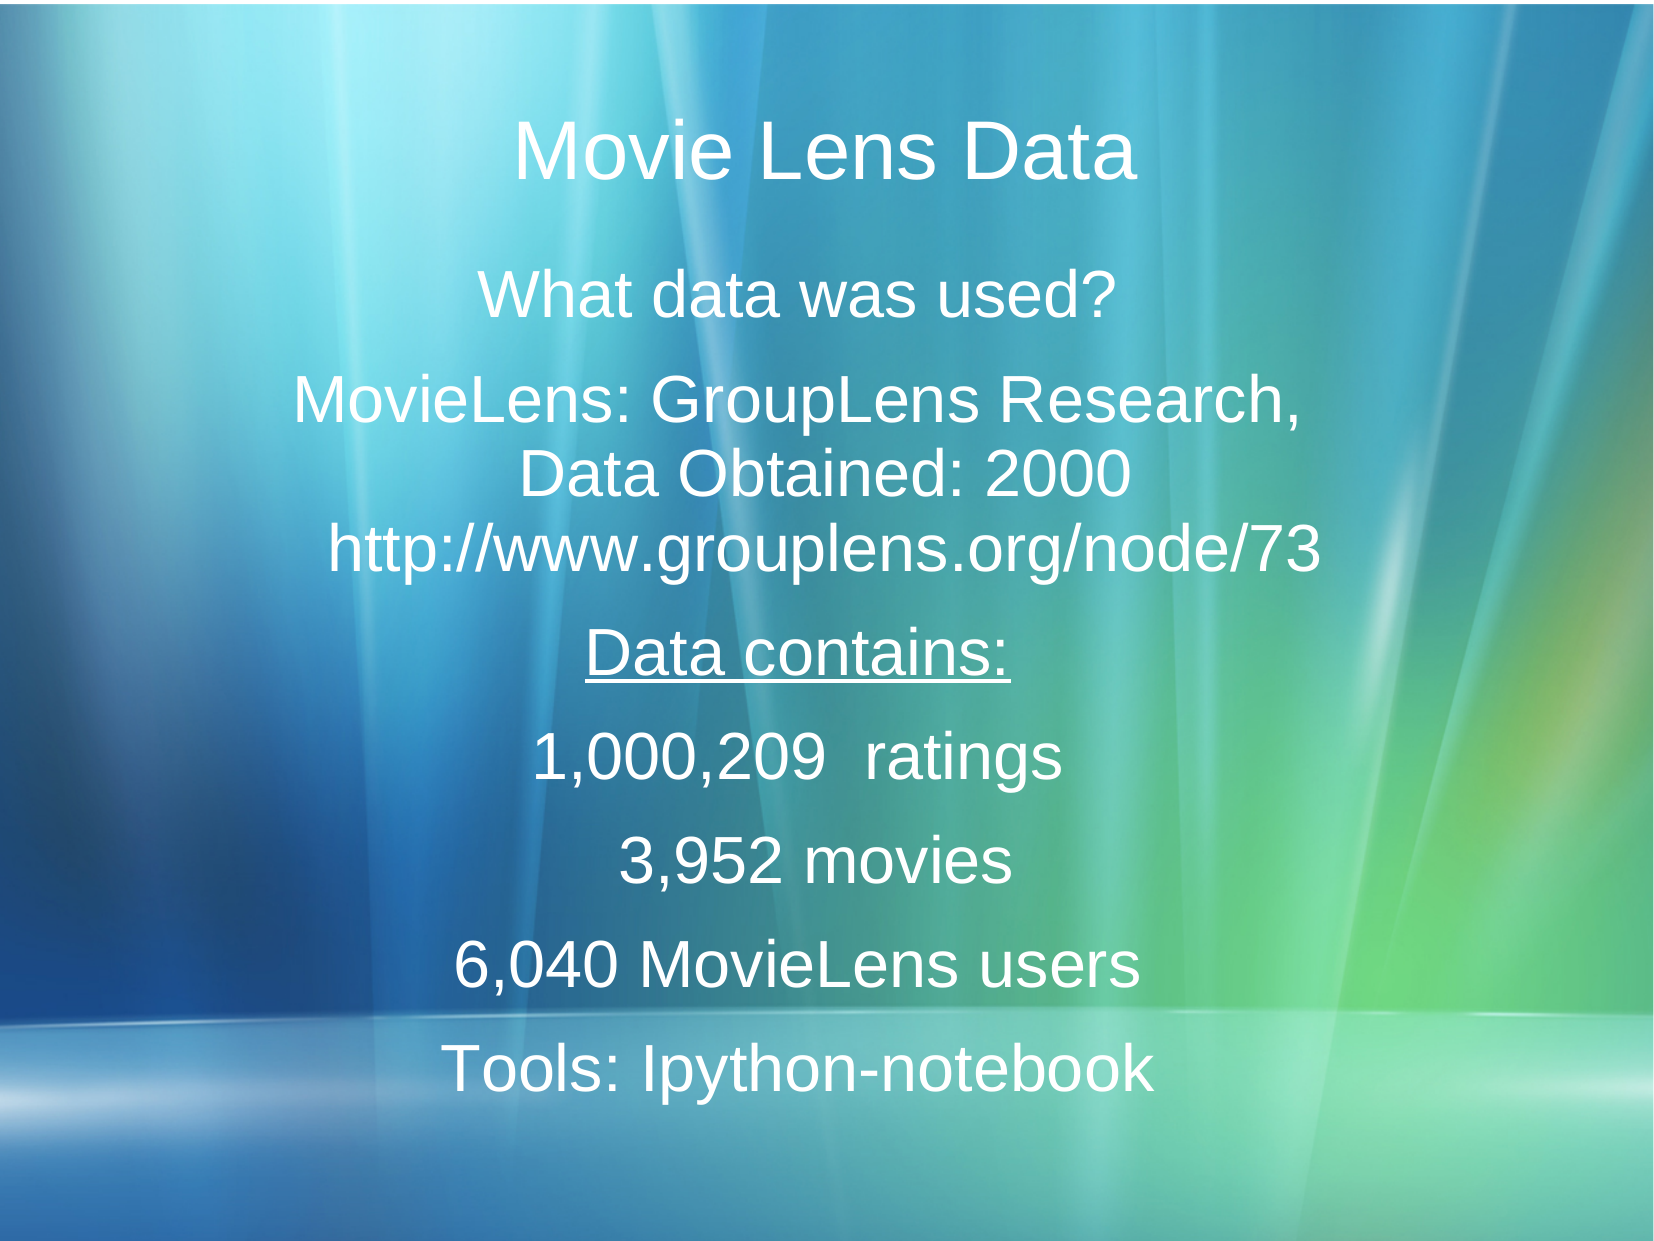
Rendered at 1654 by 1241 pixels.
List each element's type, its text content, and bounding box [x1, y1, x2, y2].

title Movie Lens Data [82, 49, 1568, 254]
list What data was used? MovieLens: GroupLens Research, Data Obtained: 2000 http://www.grouplens.org/node/73 Data contains: 1,000,209 ratings 3,952 movies 6,040 MovieLens users Tools: Ipython-notebook [235, 253, 1434, 1142]
picture [0, 4, 1654, 1241]
